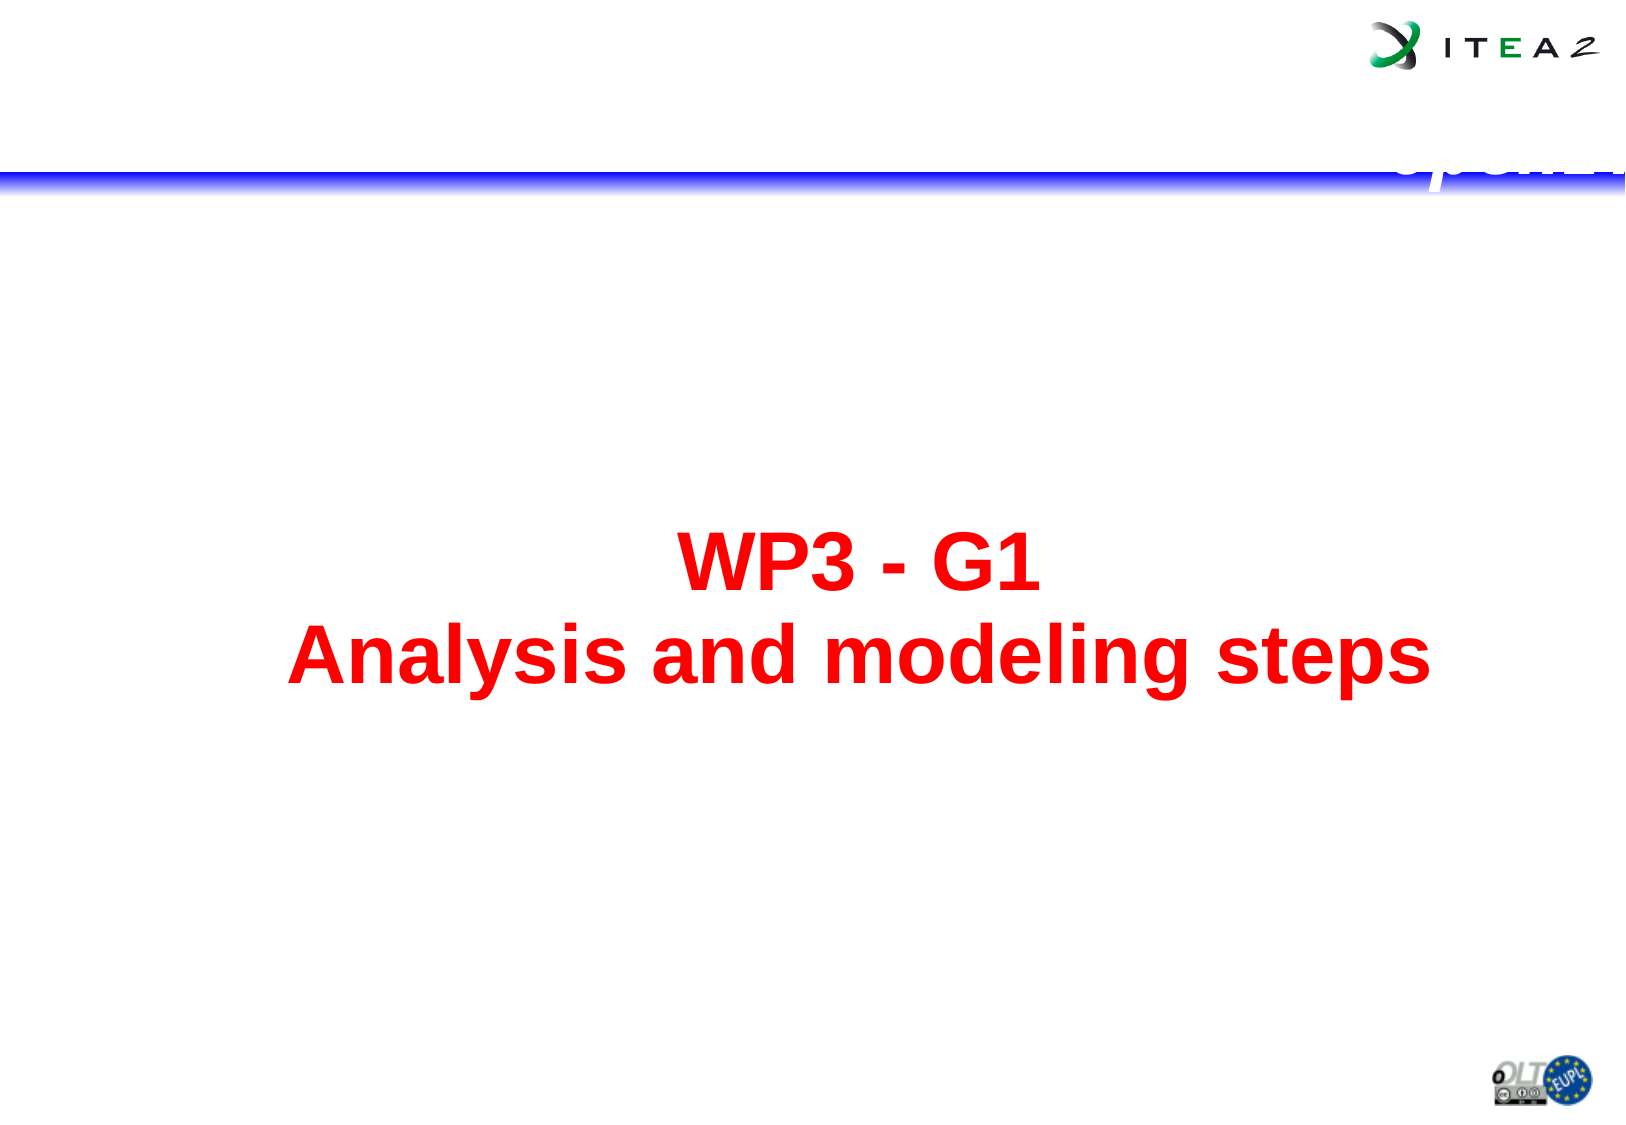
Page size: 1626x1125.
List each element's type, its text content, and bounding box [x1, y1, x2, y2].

picture [1348, 21, 1625, 70]
picture [1492, 1055, 1593, 1106]
text_box WP3 - G1 Analysis and modeling steps [271, 507, 1449, 710]
